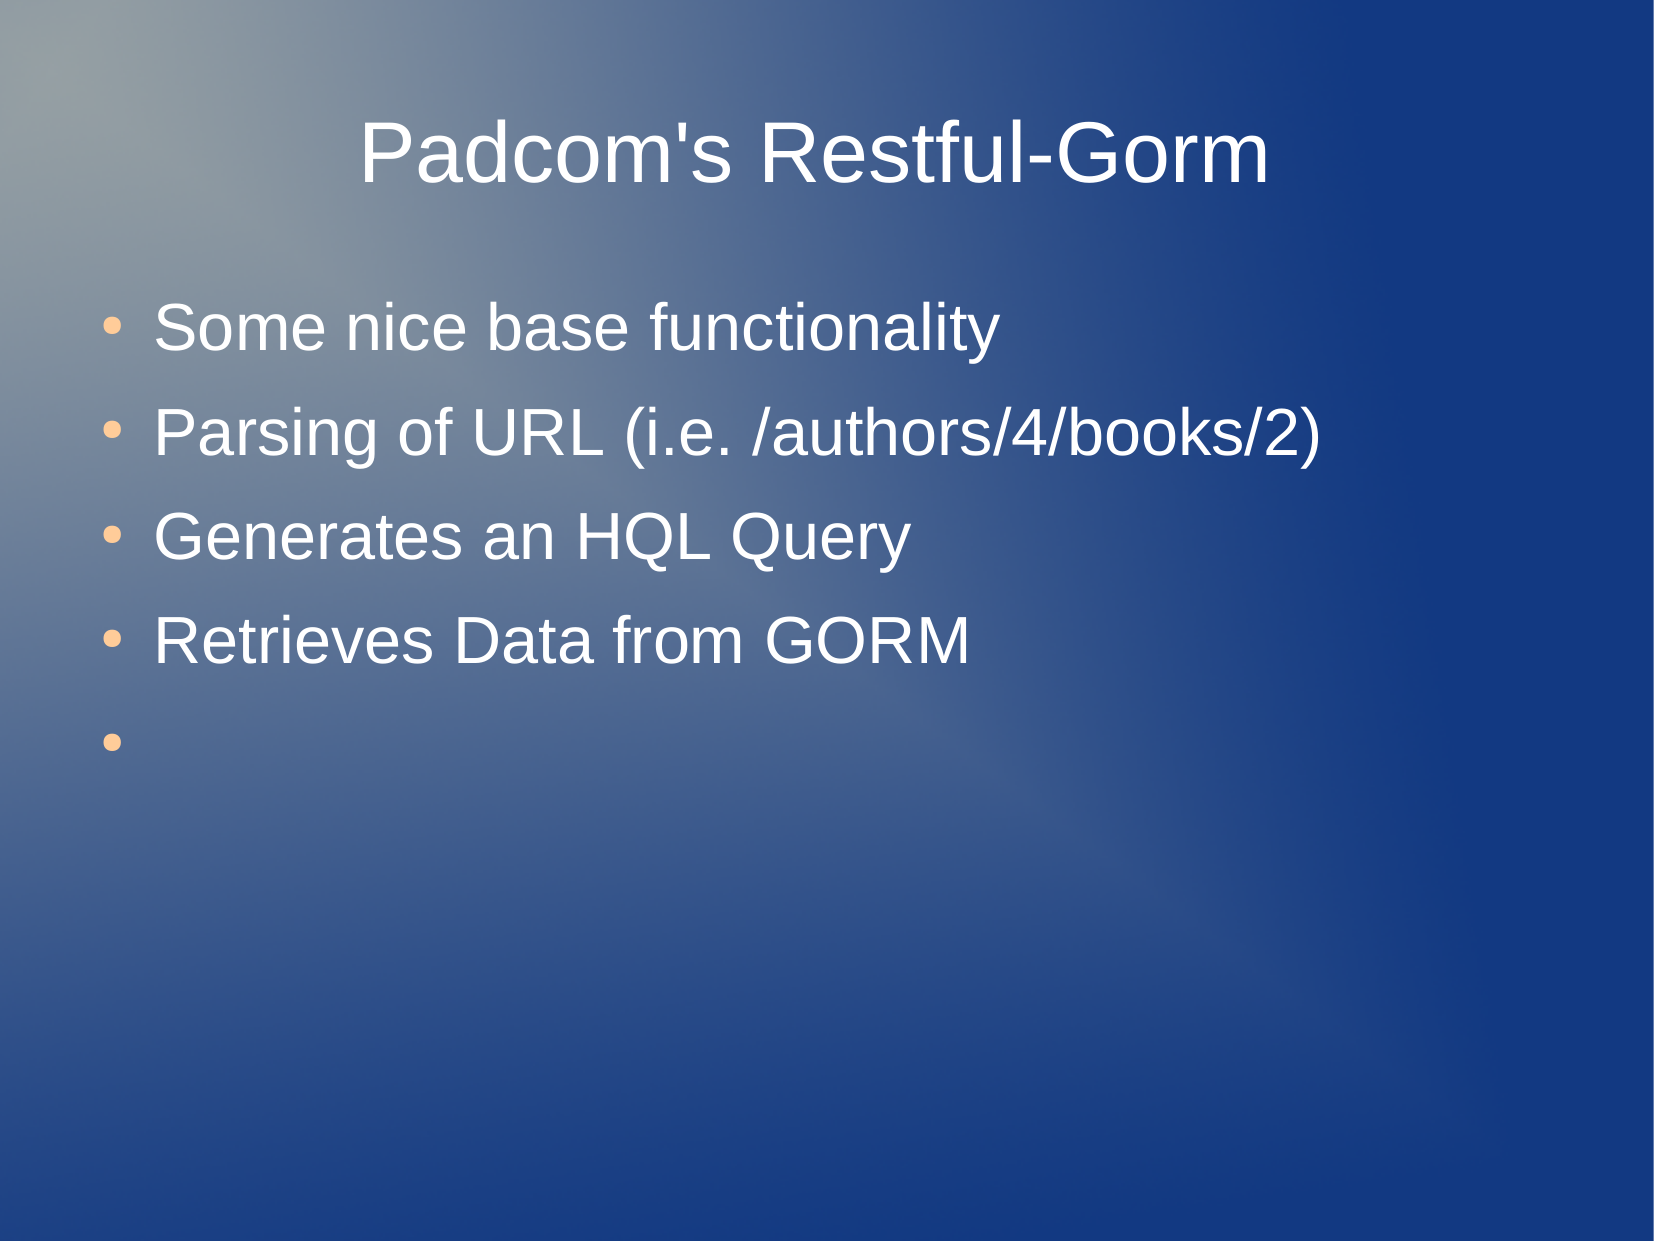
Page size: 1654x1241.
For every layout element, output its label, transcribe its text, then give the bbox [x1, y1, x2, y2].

picture [0, 0, 1654, 1241]
title Padcom's Restful-Gorm [82, 49, 1571, 257]
list Some nice base functionality Parsing of URL (i.e. /authors/4/books/2) Generates an HQL Query Retrieves Data from GORM [82, 290, 1571, 1010]
